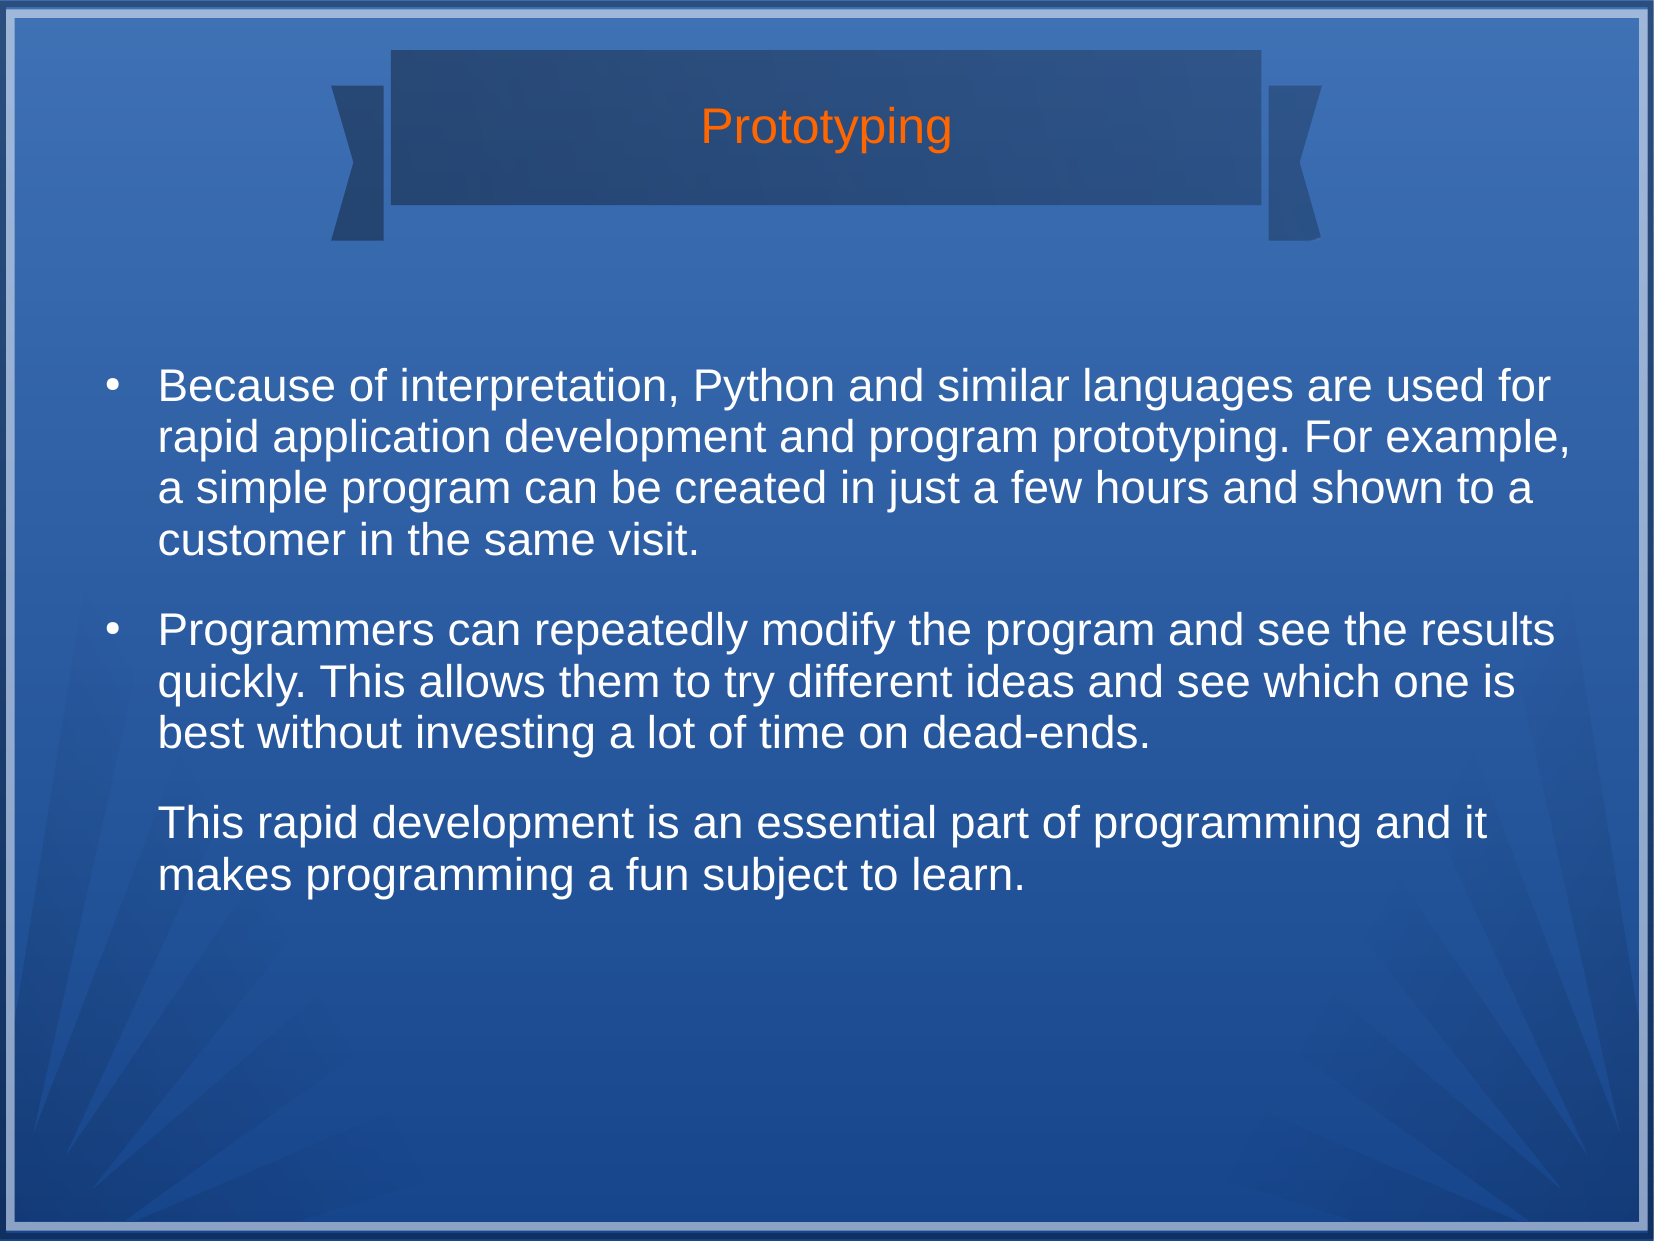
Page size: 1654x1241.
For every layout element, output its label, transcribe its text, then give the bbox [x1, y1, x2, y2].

list Because of interpretation, Python and similar languages are used for rapid application development and program prototyping. For example, a simple program can be created in just a few hours and shown to a customer in the same visit. Programmers can repeatedly modify the program and see the results quickly. This allows them to try different ideas and see which one is best without investing a lot of time on dead-ends. This rapid development is an essential part of programming and it makes programming a fun subject to learn. [86, 360, 1576, 1241]
title Prototyping [389, 47, 1264, 205]
